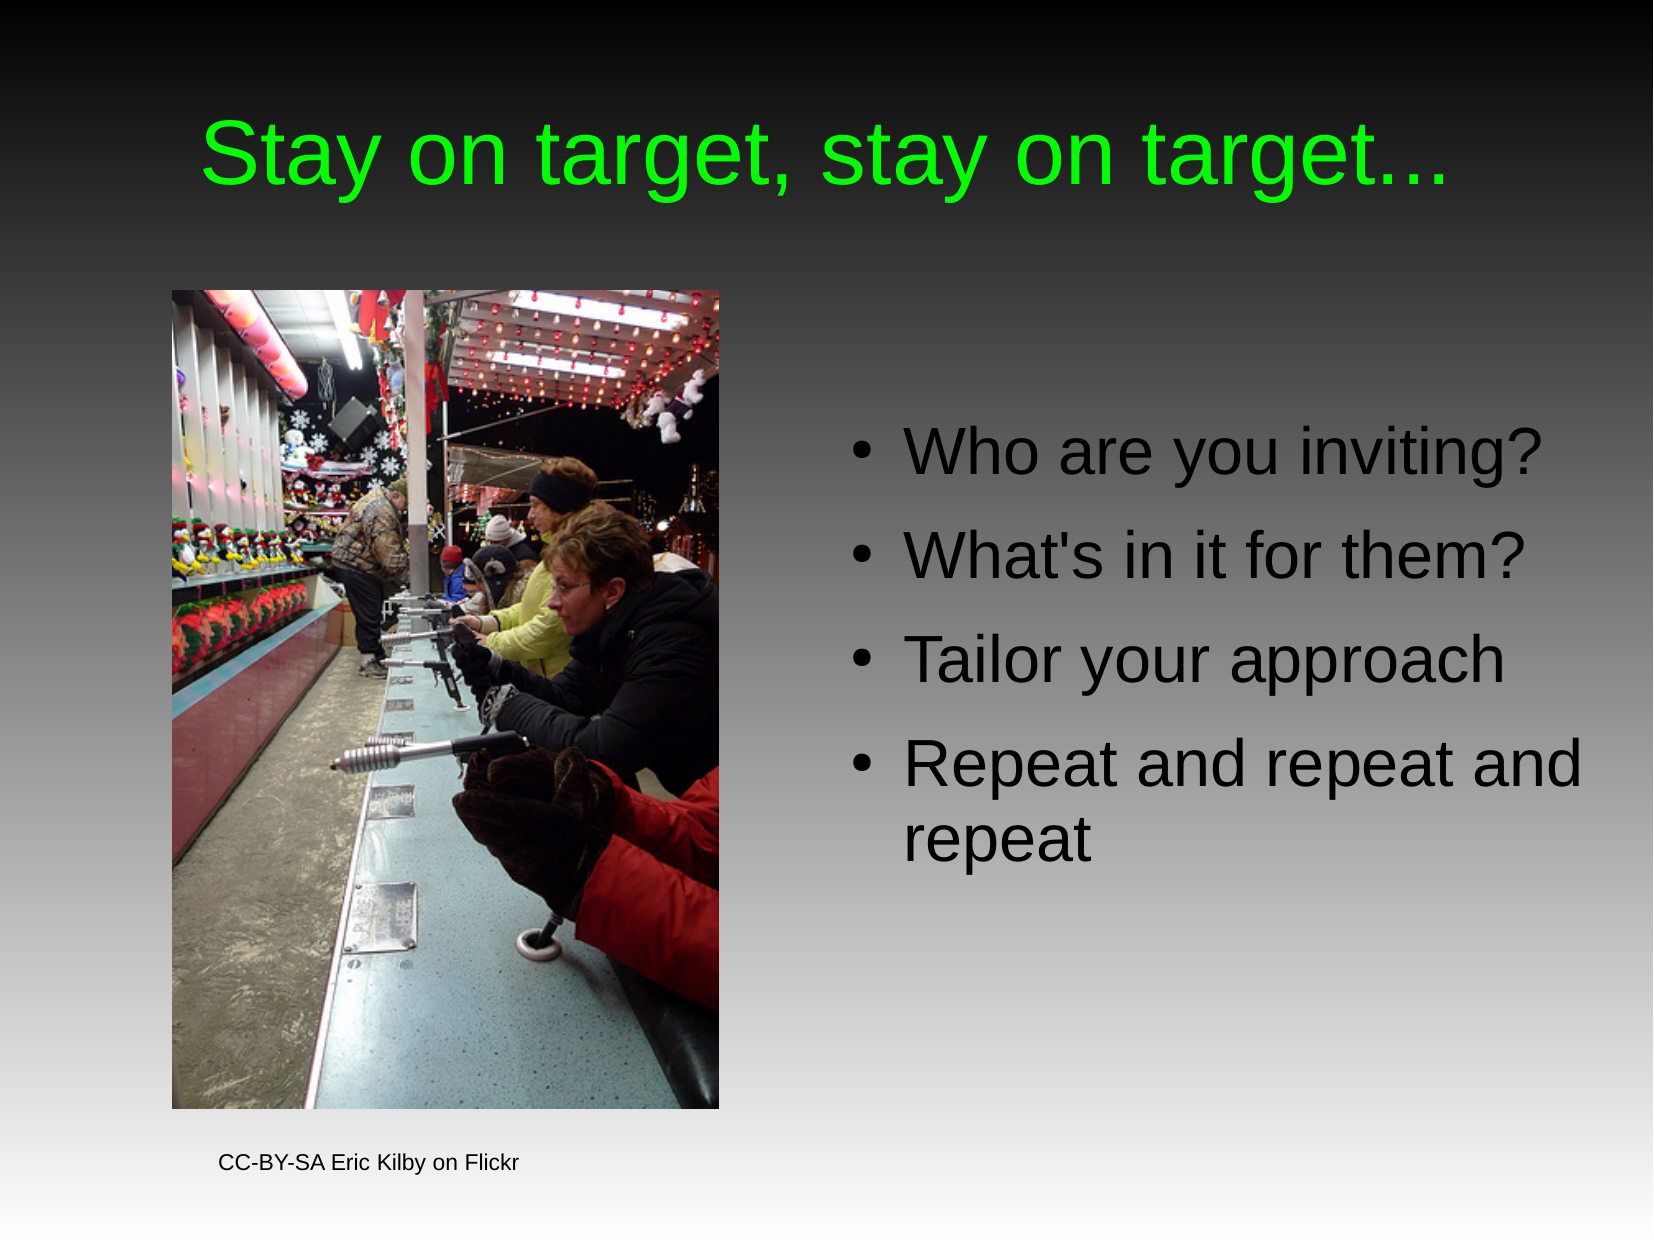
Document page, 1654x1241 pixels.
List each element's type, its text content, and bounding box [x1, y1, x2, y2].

title Stay on target, stay on target... [82, 49, 1571, 257]
picture [172, 290, 719, 1109]
list Who are you inviting? What's in it for them? Tailor your approach Repeat and repeat and repeat [832, 413, 1613, 1088]
title CC-BY-SA Eric Kilby on Flickr [112, 1125, 626, 1201]
